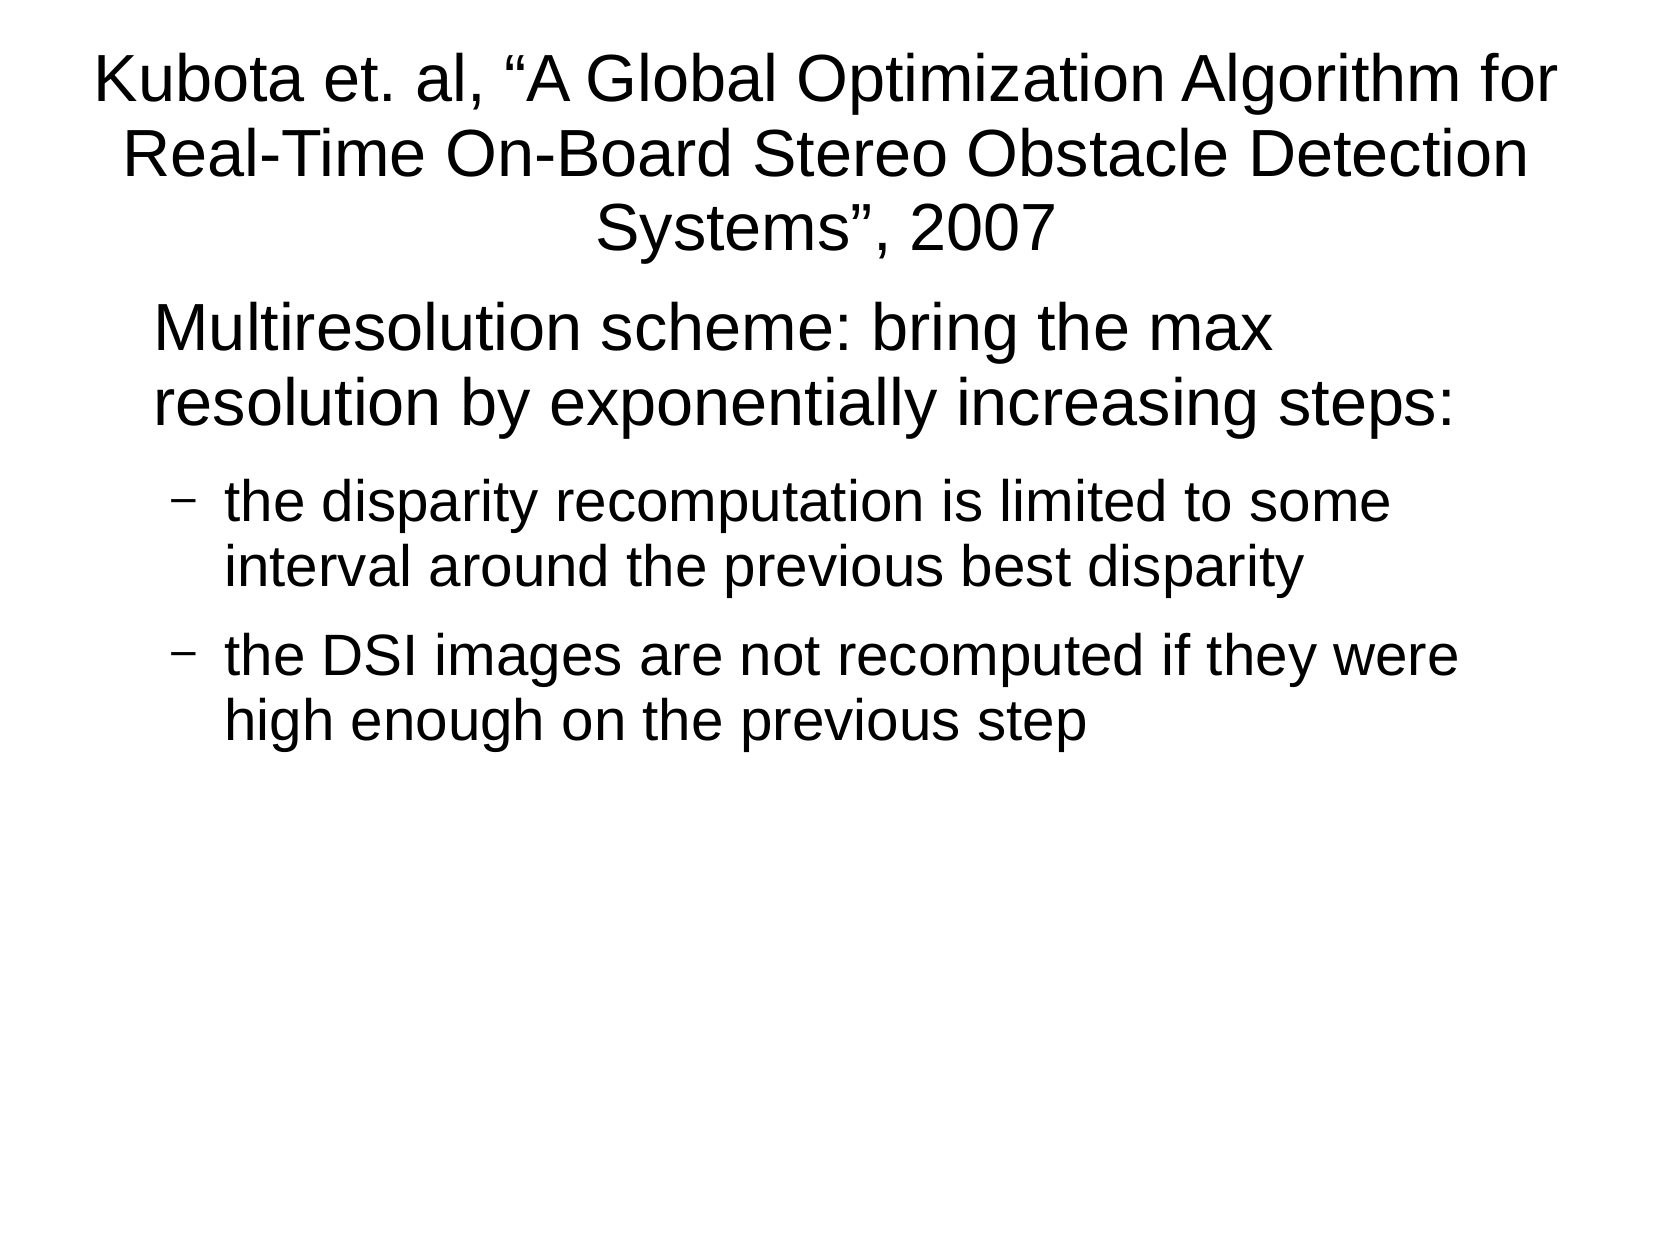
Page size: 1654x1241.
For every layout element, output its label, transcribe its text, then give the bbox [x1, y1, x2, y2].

list Multiresolution scheme: bring the max resolution by exponentially increasing steps: the disparity recomputation is limited to some interval around the previous best disparity the DSI images are not recomputed if they were high enough on the previous step [82, 290, 1538, 1010]
title Kubota et. al, “A Global Optimization Algorithm for Real-Time On-Board Stereo Obstacle Detection Systems”, 2007 [82, 40, 1571, 266]
